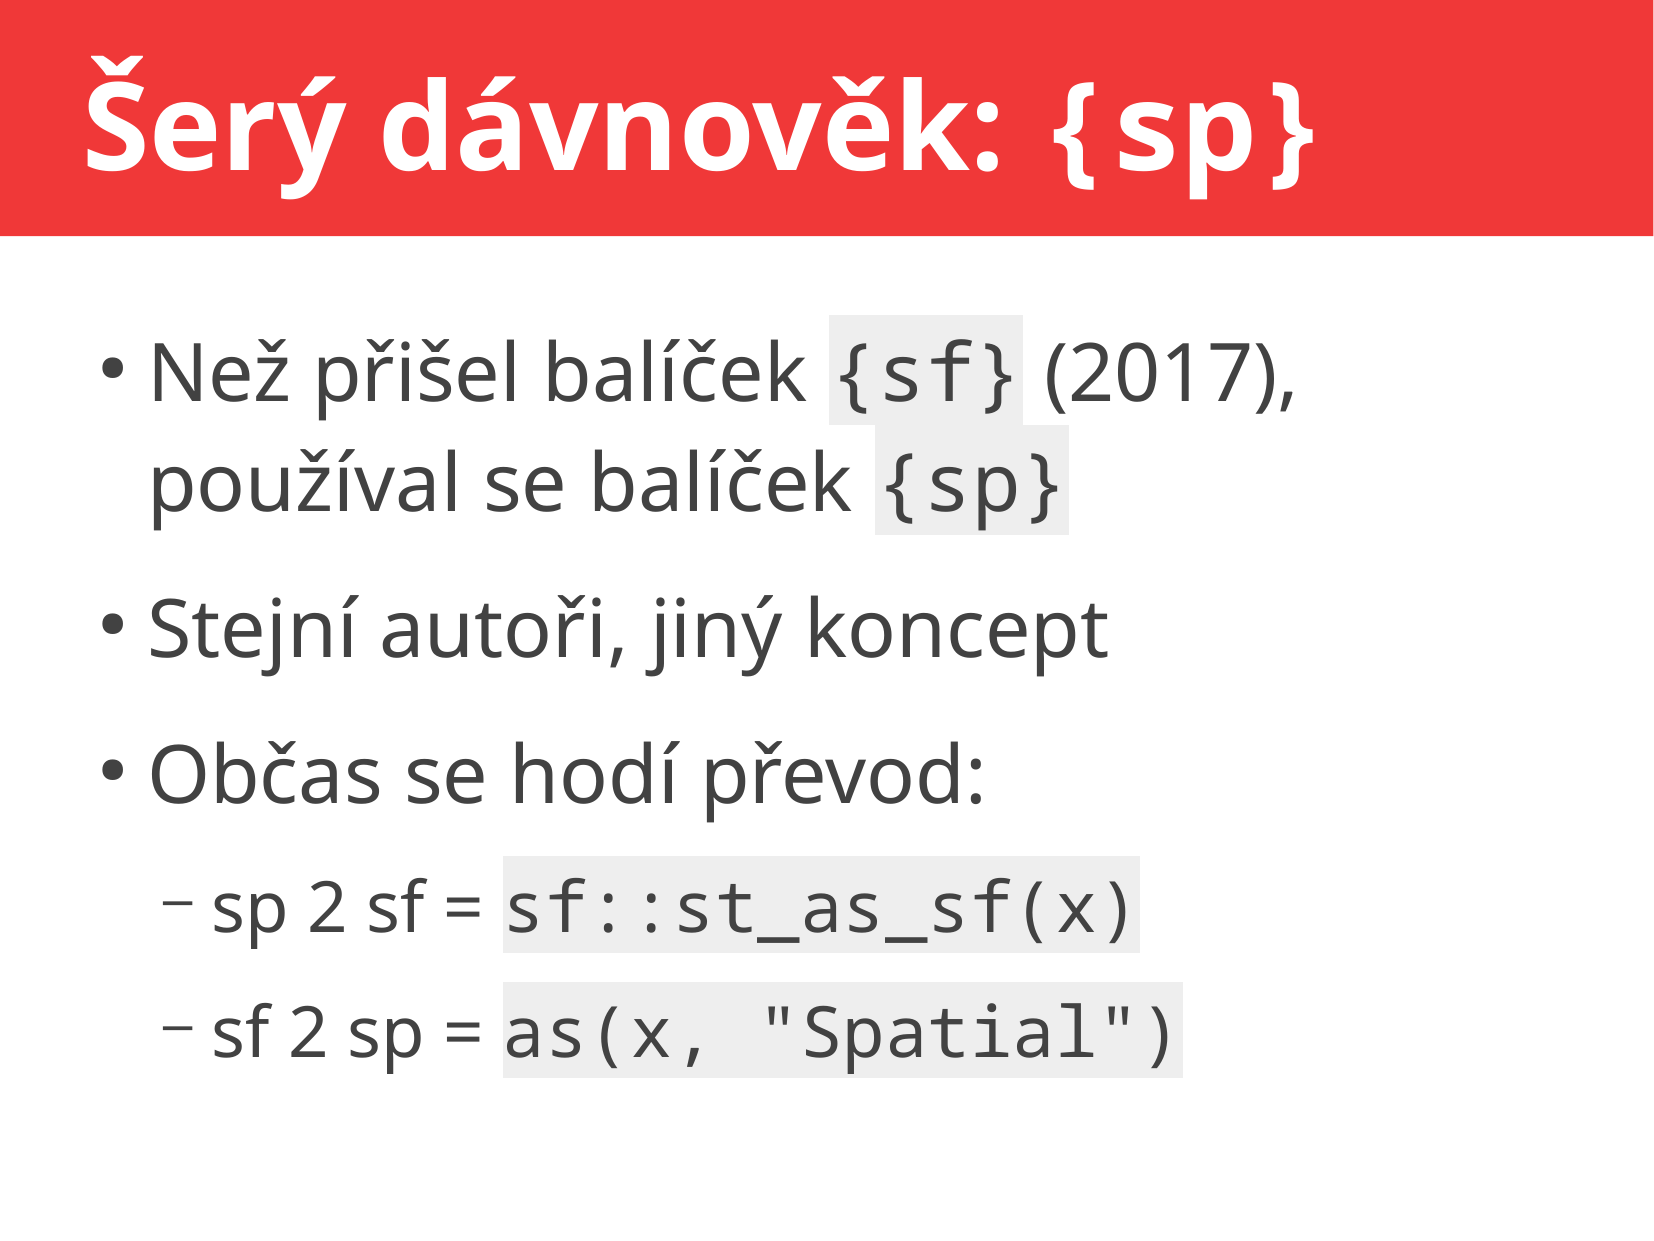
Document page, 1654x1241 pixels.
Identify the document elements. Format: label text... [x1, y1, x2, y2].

title Šerý dávnověk: {sp} [82, 19, 1571, 227]
list Než přišel balíček {sf} (2017), používal se balíček {sp} Stejní autoři, jiný koncept Občas se hodí převod: sp 2 sf = sf::st_as_sf(x) sf 2 sp = as(x, "Spatial") [82, 314, 1563, 1080]
